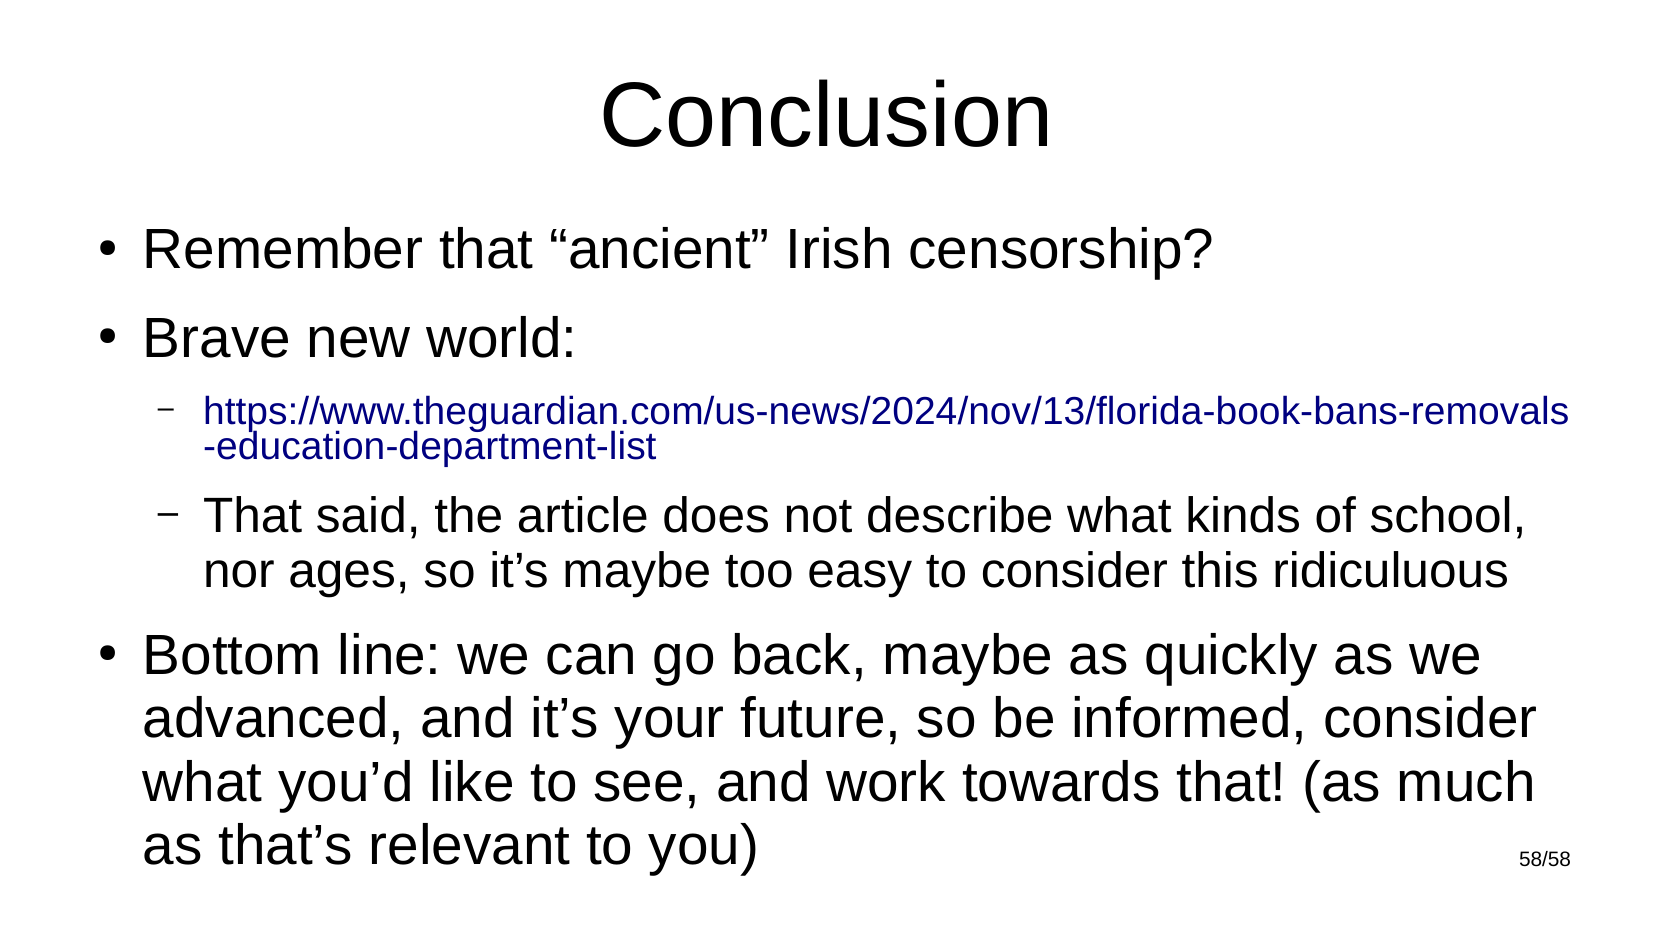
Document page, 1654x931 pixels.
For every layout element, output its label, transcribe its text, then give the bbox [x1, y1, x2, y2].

list Remember that “ancient” Irish censorship? Brave new world: https://www.theguardian.com/us-news/2024/nov/13/florida-book-bans-removals-education-department-list That said, the article does not describe what kinds of school, nor ages, so it’s maybe too easy to consider this ridiculuous Bottom line: we can go back, maybe as quickly as we advanced, and it’s your future, so be informed, consider what you’d like to see, and work towards that! (as much as that’s relevant to you) [82, 217, 1571, 851]
title Conclusion [82, 37, 1571, 193]
